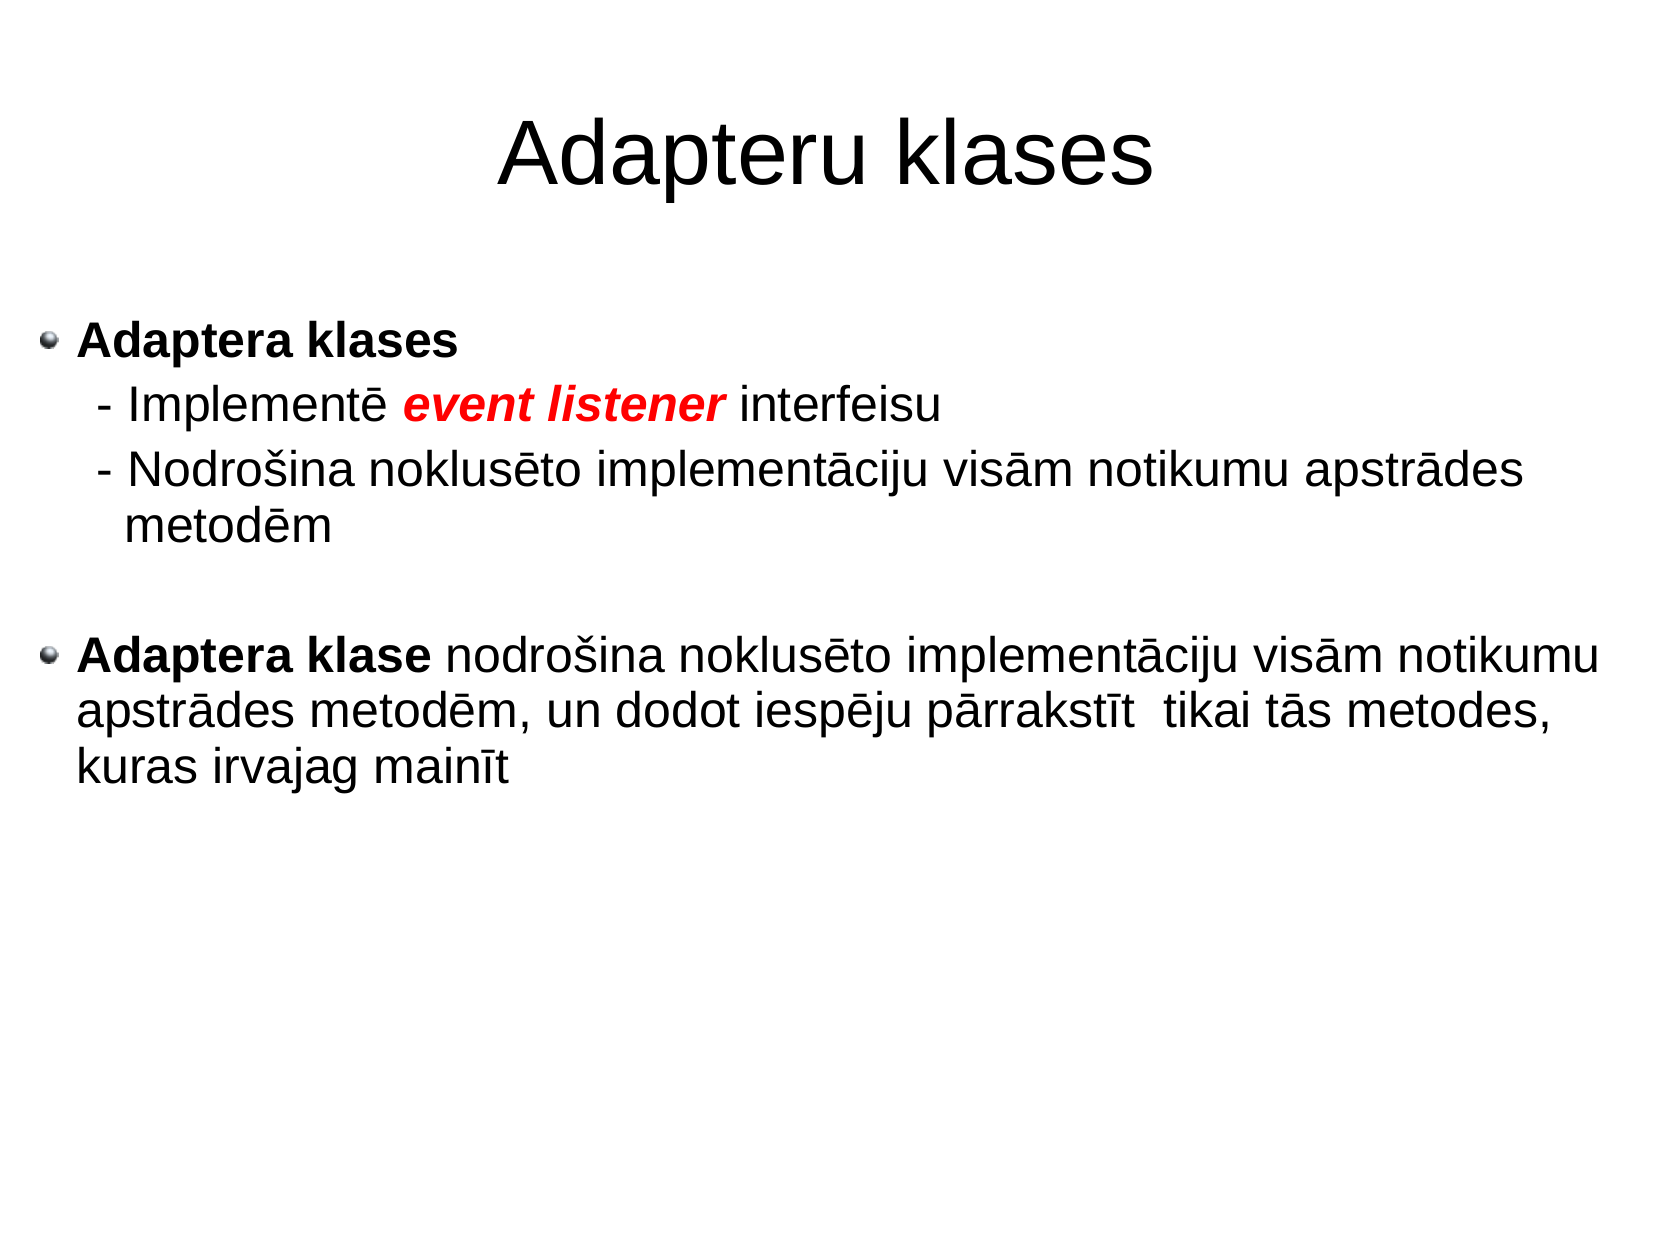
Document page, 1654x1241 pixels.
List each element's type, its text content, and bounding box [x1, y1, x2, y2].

text_box Adaptera klases - Implementē event listener interfeisu - Nodrošina noklusēto implementāciju visām notikumu apstrādes metodēm Adaptera klase nodrošina noklusēto implementāciju visām notikumu apstrādes metodēm, un dodot iespēju pārrakstīt tikai tās metodes, kuras irvajag mainīt [26, 304, 1637, 1195]
title Adapteru klases [82, 49, 1571, 257]
